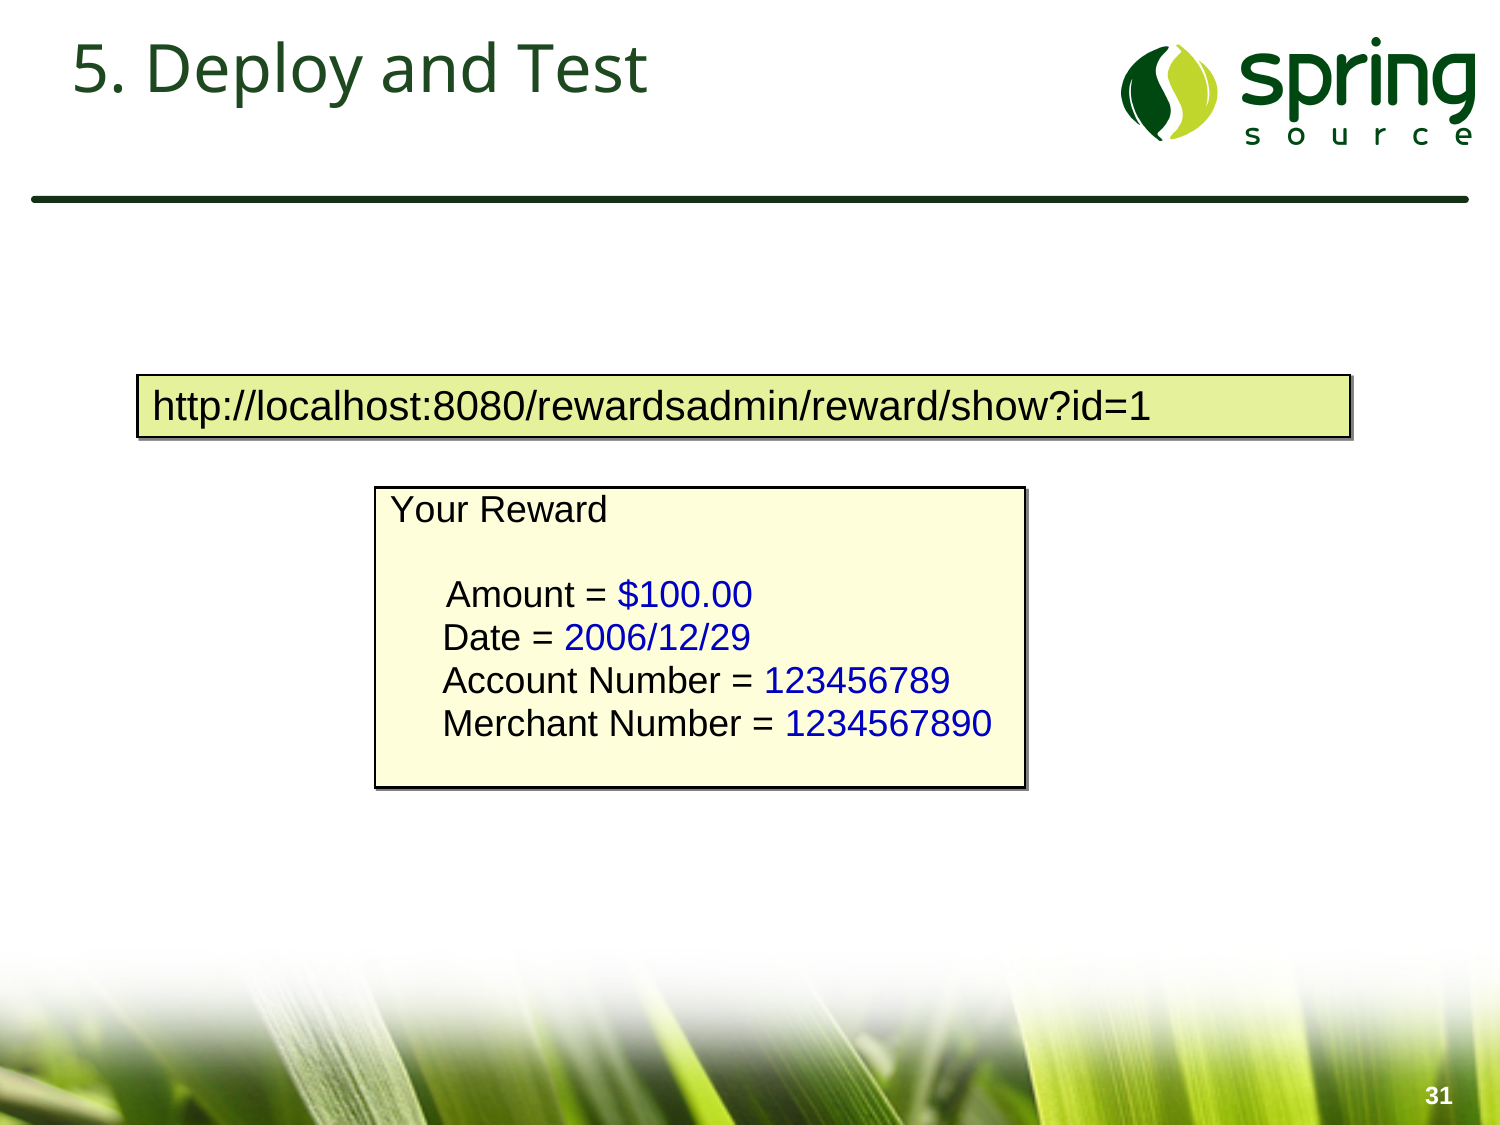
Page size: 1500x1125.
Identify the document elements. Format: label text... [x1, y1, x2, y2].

picture [0, 944, 1500, 1125]
text_box Your Reward Amount = $100.00 Date = 2006/12/29 Account Number = 123456789 Merchant Number = 1234567890 [374, 487, 1025, 788]
picture [1121, 37, 1475, 145]
title 5. Deploy and Test [56, 13, 1089, 176]
text_box http://localhost:8080/rewardsadmin/reward/show?id=1 [137, 375, 1351, 437]
